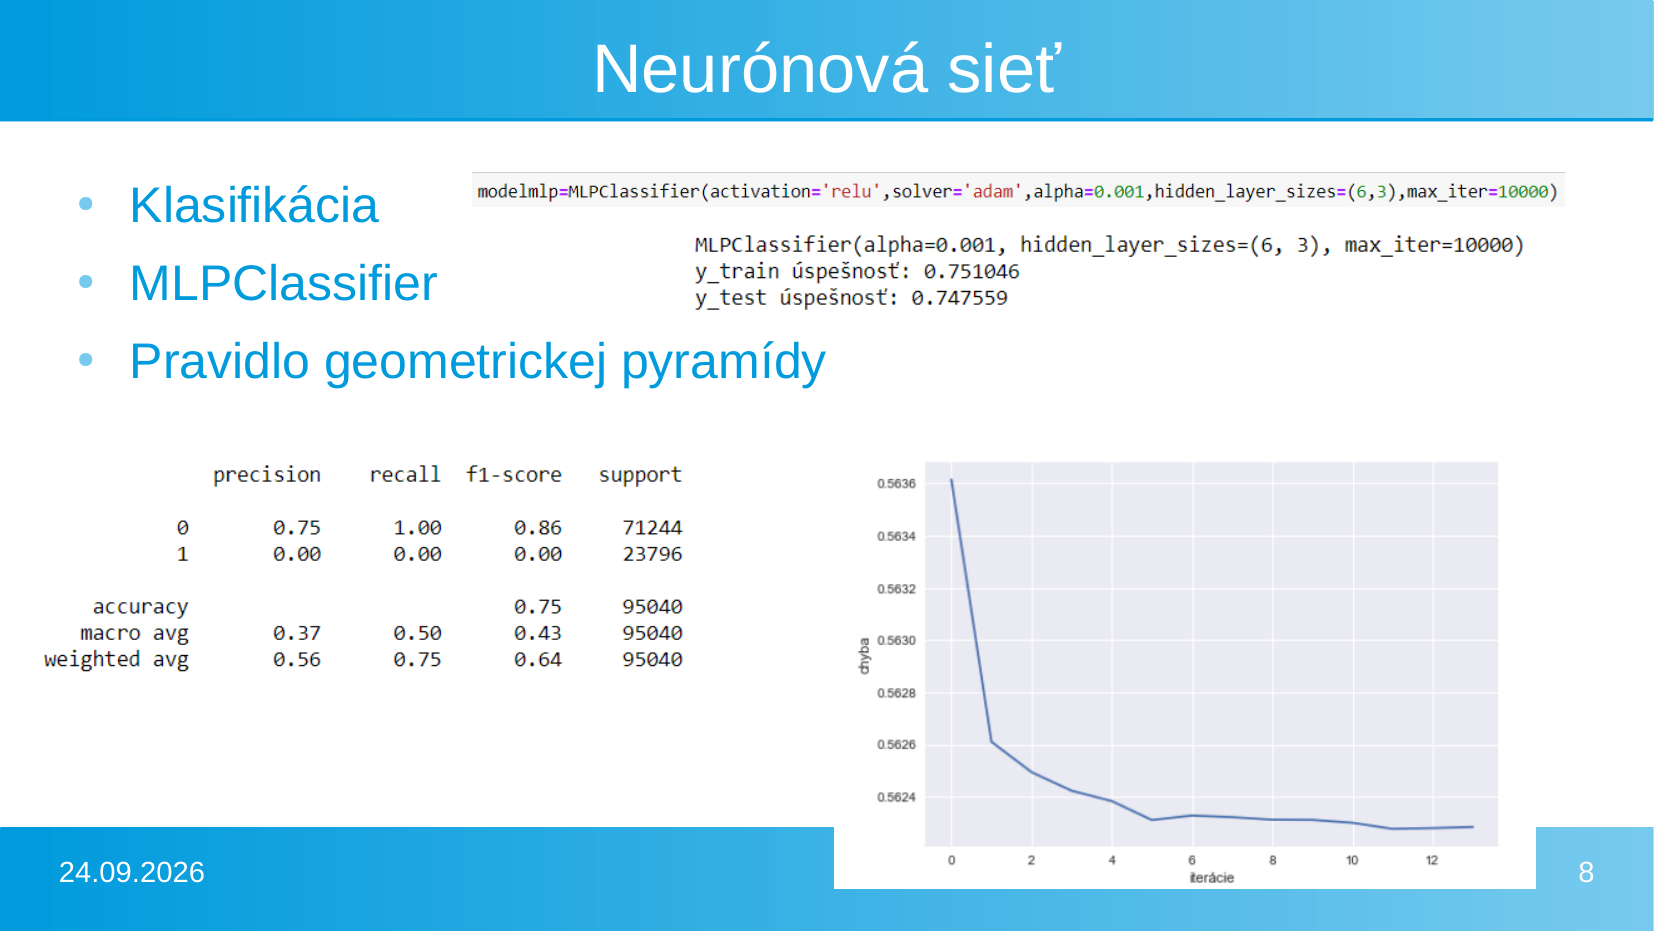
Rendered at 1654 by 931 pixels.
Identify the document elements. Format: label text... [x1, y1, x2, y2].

title Neurónová sieť [59, 29, 1595, 108]
picture [33, 463, 709, 709]
picture [472, 172, 1565, 207]
picture [679, 228, 1543, 325]
list Klasifikácia MLPClassifier Pravidlo geometrickej pyramídy [59, 177, 1595, 768]
picture [834, 442, 1536, 889]
